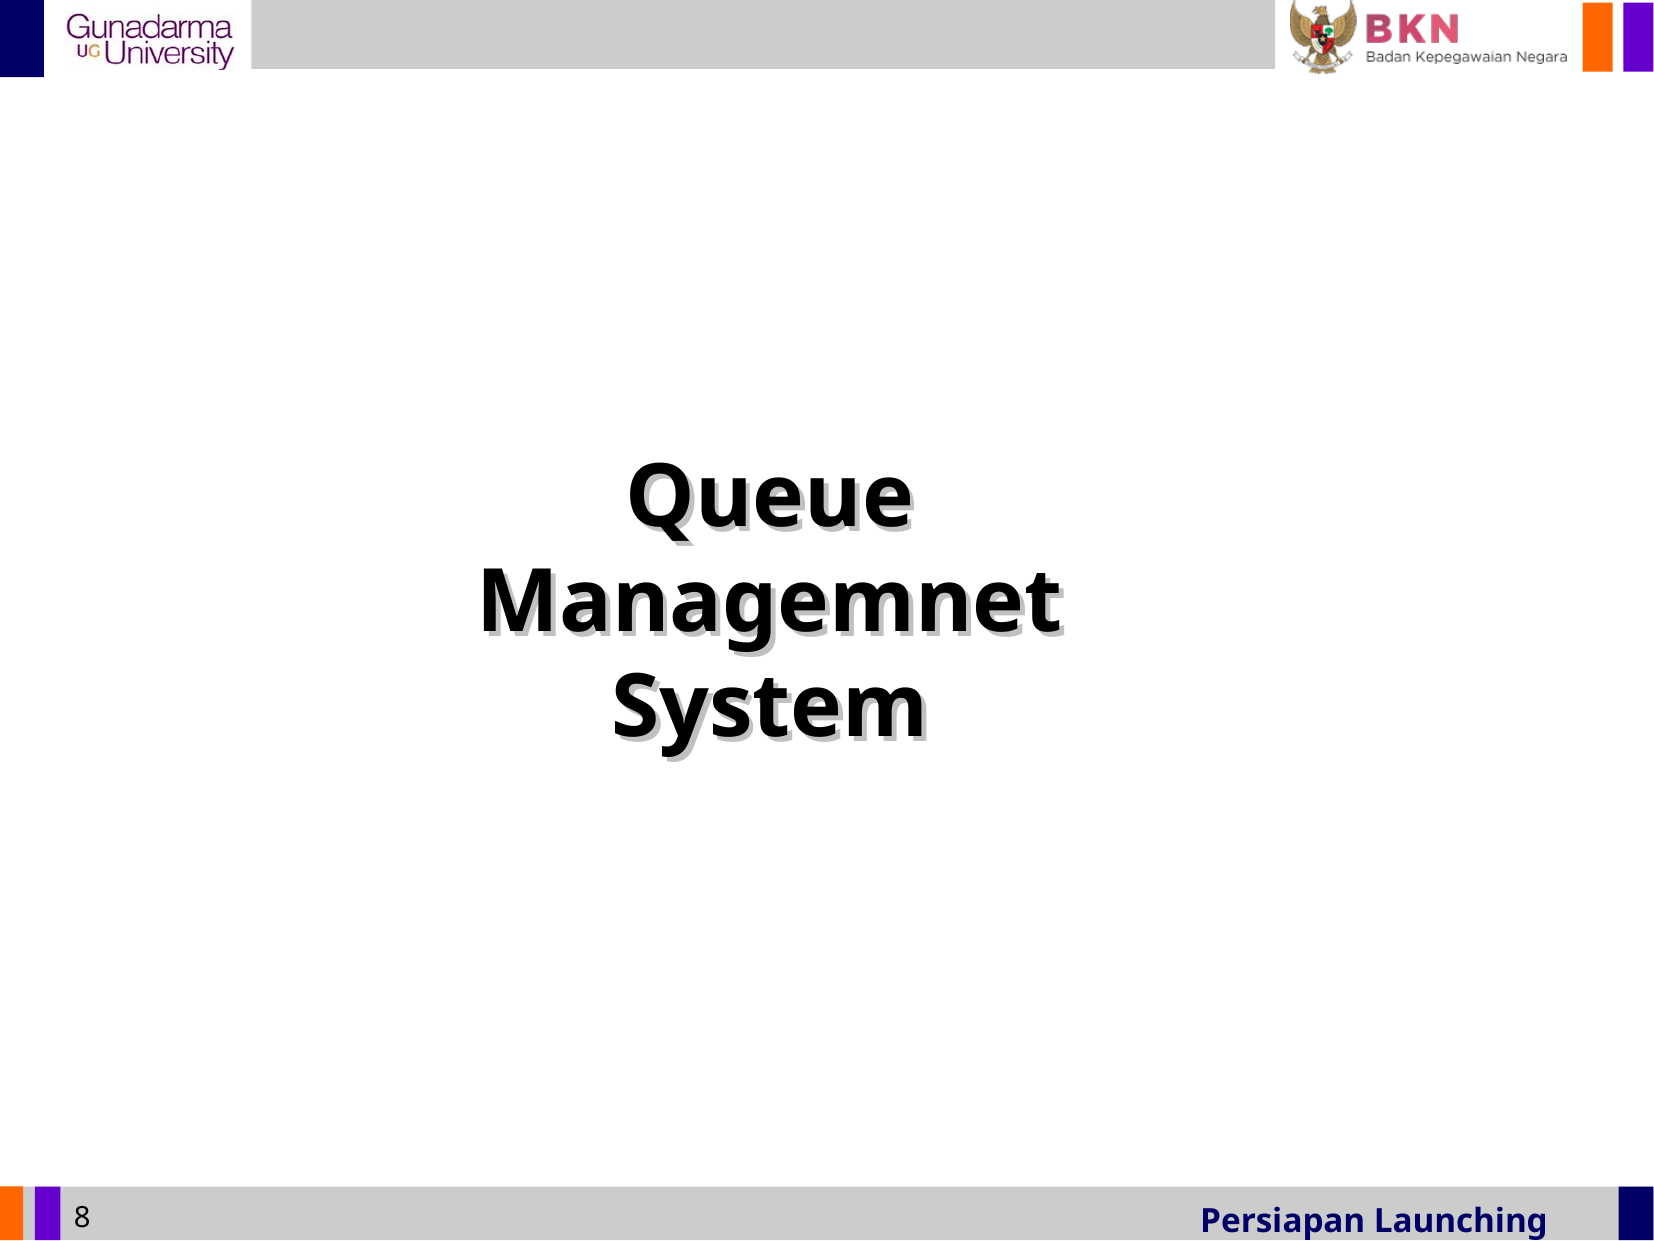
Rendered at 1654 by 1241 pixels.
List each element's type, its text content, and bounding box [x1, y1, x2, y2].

title Queue Managemnet System [339, 405, 1201, 788]
picture [65, 0, 235, 70]
picture [1290, 0, 1567, 74]
